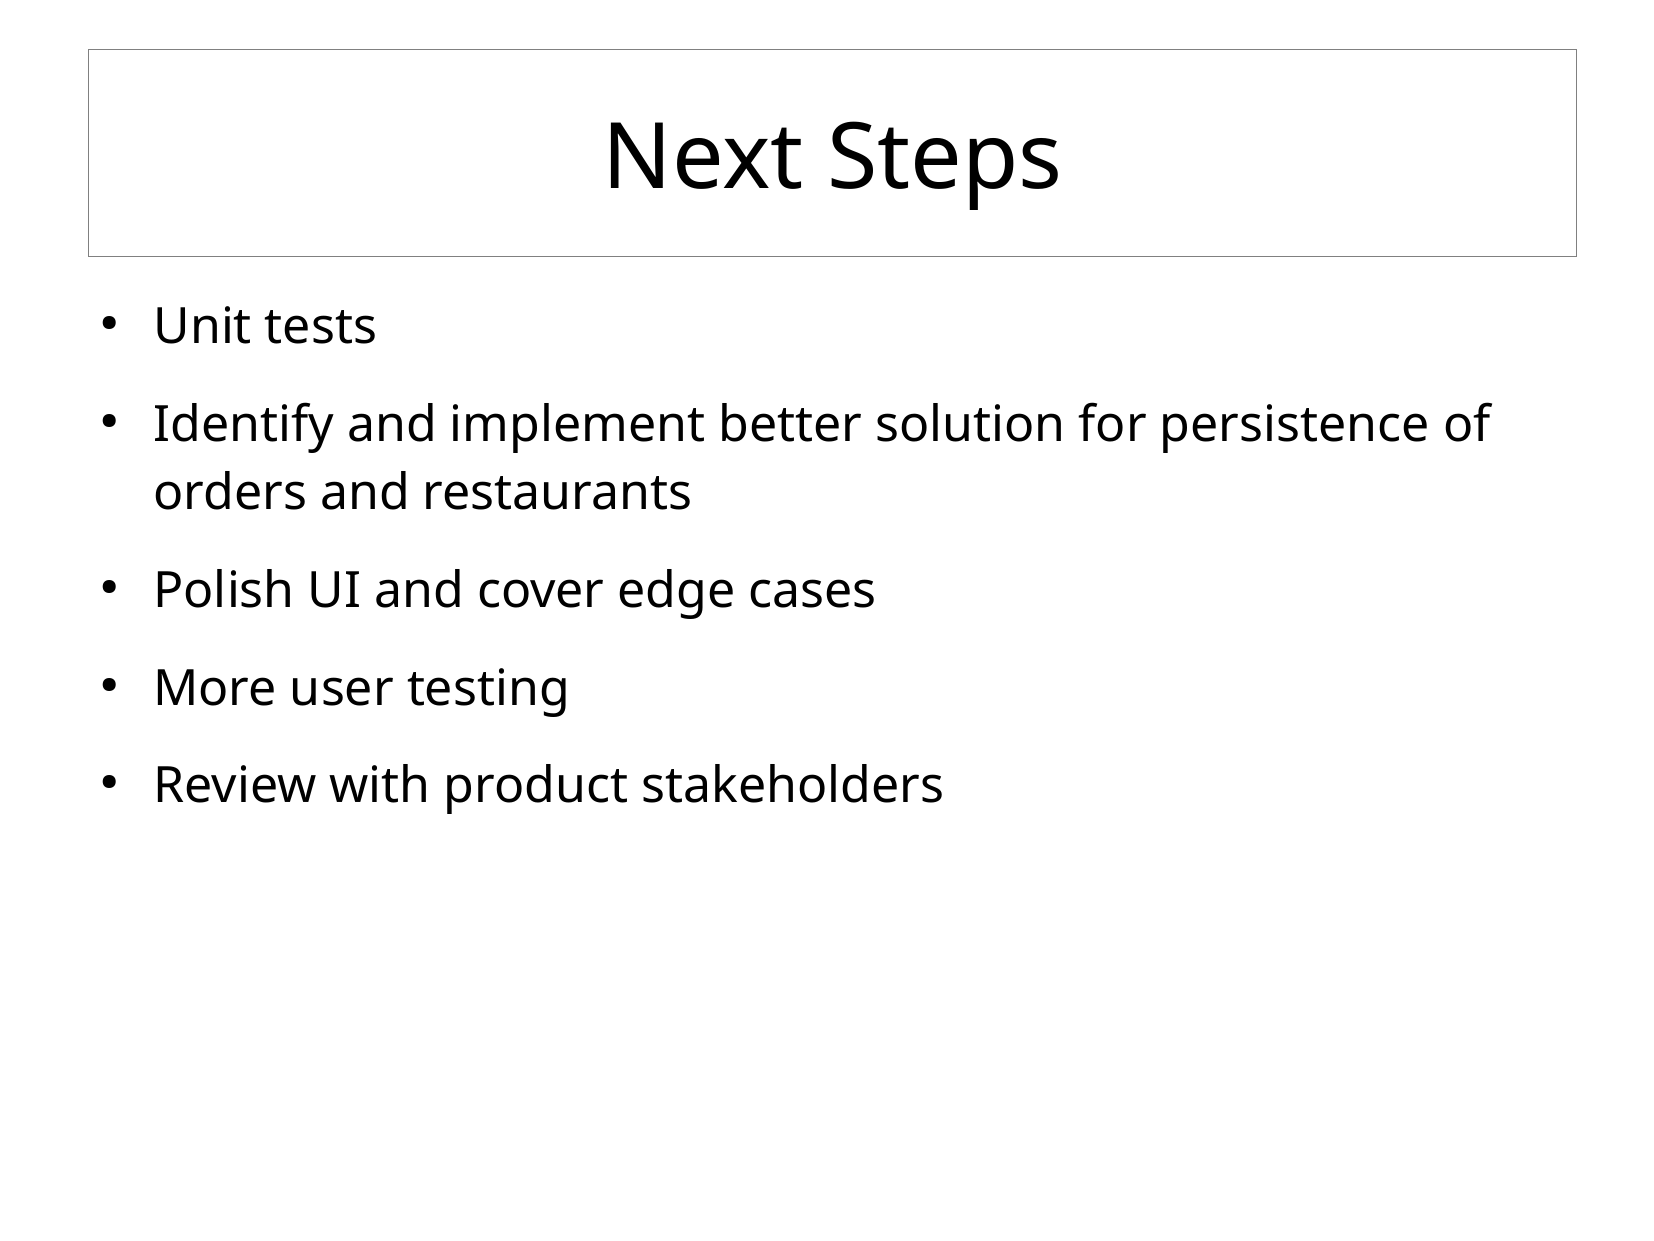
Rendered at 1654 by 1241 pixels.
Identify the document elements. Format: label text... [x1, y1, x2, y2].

list Unit tests Identify and implement better solution for persistence of orders and restaurants Polish UI and cover edge cases More user testing Review with product stakeholders [82, 290, 1571, 1072]
title Next Steps [88, 49, 1577, 257]
